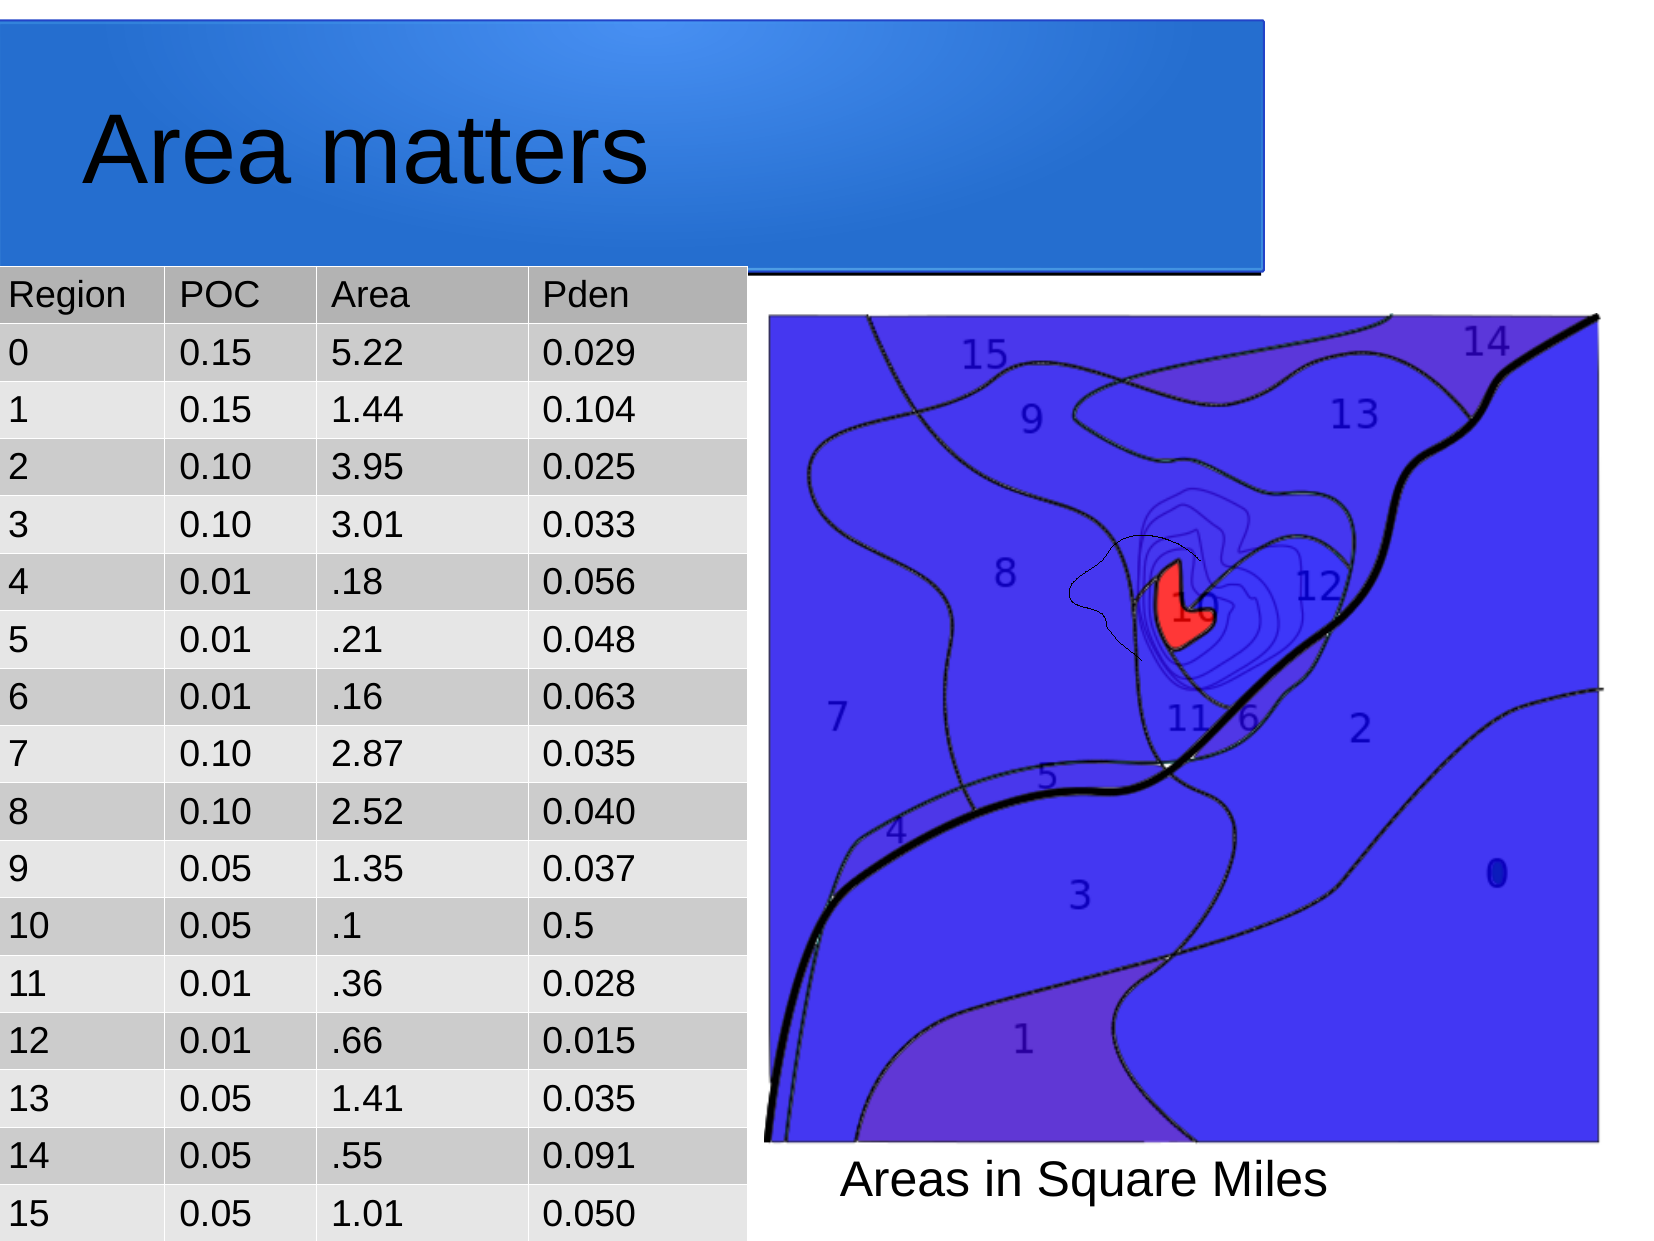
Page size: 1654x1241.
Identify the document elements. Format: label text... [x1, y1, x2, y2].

table_cell 13 [0, 1070, 164, 1127]
title Area matters [82, 47, 1235, 252]
table_cell 0.5 [529, 898, 747, 955]
table_cell 15 [0, 1185, 164, 1241]
picture [764, 313, 1606, 1146]
table_cell 0 [0, 324, 164, 381]
table_cell 14 [0, 1128, 164, 1184]
text_box Areas in Square Miles [825, 1143, 1344, 1216]
table_cell 0.025 [529, 439, 747, 495]
table_cell 0.05 [165, 1070, 316, 1127]
table_cell 0.048 [529, 611, 747, 668]
table_cell 0.035 [529, 726, 747, 782]
table_cell 0.029 [529, 324, 747, 381]
table_cell 0.01 [165, 554, 316, 610]
table_cell 0.10 [165, 726, 316, 782]
table_cell 5.22 [317, 324, 528, 381]
table_cell 11 [0, 956, 164, 1012]
table_cell 0.05 [165, 1185, 316, 1241]
table_cell 5 [0, 611, 164, 668]
table_cell 0.10 [165, 439, 316, 495]
table_cell 9 [0, 841, 164, 897]
table_cell 0.050 [529, 1185, 747, 1241]
table_cell .1 [317, 898, 528, 955]
table_cell .66 [317, 1013, 528, 1069]
table_cell 0.015 [529, 1013, 747, 1069]
table_cell 3.01 [317, 496, 528, 553]
table_cell 2.87 [317, 726, 528, 782]
table_cell 0.15 [165, 324, 316, 381]
table_cell 2 [0, 439, 164, 495]
table_header POC [165, 267, 316, 323]
table_cell 0.10 [165, 783, 316, 840]
table_cell 1.41 [317, 1070, 528, 1127]
table_cell 0.05 [165, 898, 316, 955]
table_cell 1.01 [317, 1185, 528, 1241]
table_cell .18 [317, 554, 528, 610]
table_cell 8 [0, 783, 164, 840]
table_header Region [0, 267, 164, 323]
table_cell 3 [0, 496, 164, 553]
table_cell 0.033 [529, 496, 747, 553]
table_cell 0.056 [529, 554, 747, 610]
table_header Pden [529, 267, 747, 323]
table_cell 0.063 [529, 669, 747, 725]
table_cell .21 [317, 611, 528, 668]
table_cell 0.040 [529, 783, 747, 840]
table_cell 0.15 [165, 382, 316, 438]
table_cell 0.037 [529, 841, 747, 897]
table_cell 7 [0, 726, 164, 782]
table_cell 6 [0, 669, 164, 725]
table_cell 0.01 [165, 611, 316, 668]
table_cell 4 [0, 554, 164, 610]
table_cell .36 [317, 956, 528, 1012]
table_cell 0.10 [165, 496, 316, 553]
table_cell 0.104 [529, 382, 747, 438]
table_cell .16 [317, 669, 528, 725]
table_cell 2.52 [317, 783, 528, 840]
table_cell 0.035 [529, 1070, 747, 1127]
table_cell 10 [0, 898, 164, 955]
table_header Area [317, 267, 528, 323]
table_cell 0.01 [165, 1013, 316, 1069]
table_cell 3.95 [317, 439, 528, 495]
table_cell 0.01 [165, 669, 316, 725]
table_cell 12 [0, 1013, 164, 1069]
table_cell 1 [0, 382, 164, 438]
table_cell 1.44 [317, 382, 528, 438]
table_cell .55 [317, 1128, 528, 1184]
table_cell 0.05 [165, 1128, 316, 1184]
table_cell 0.01 [165, 956, 316, 1012]
table_cell 1.35 [317, 841, 528, 897]
table_cell 0.05 [165, 841, 316, 897]
table_cell 0.091 [529, 1128, 747, 1184]
table_cell 0.028 [529, 956, 747, 1012]
